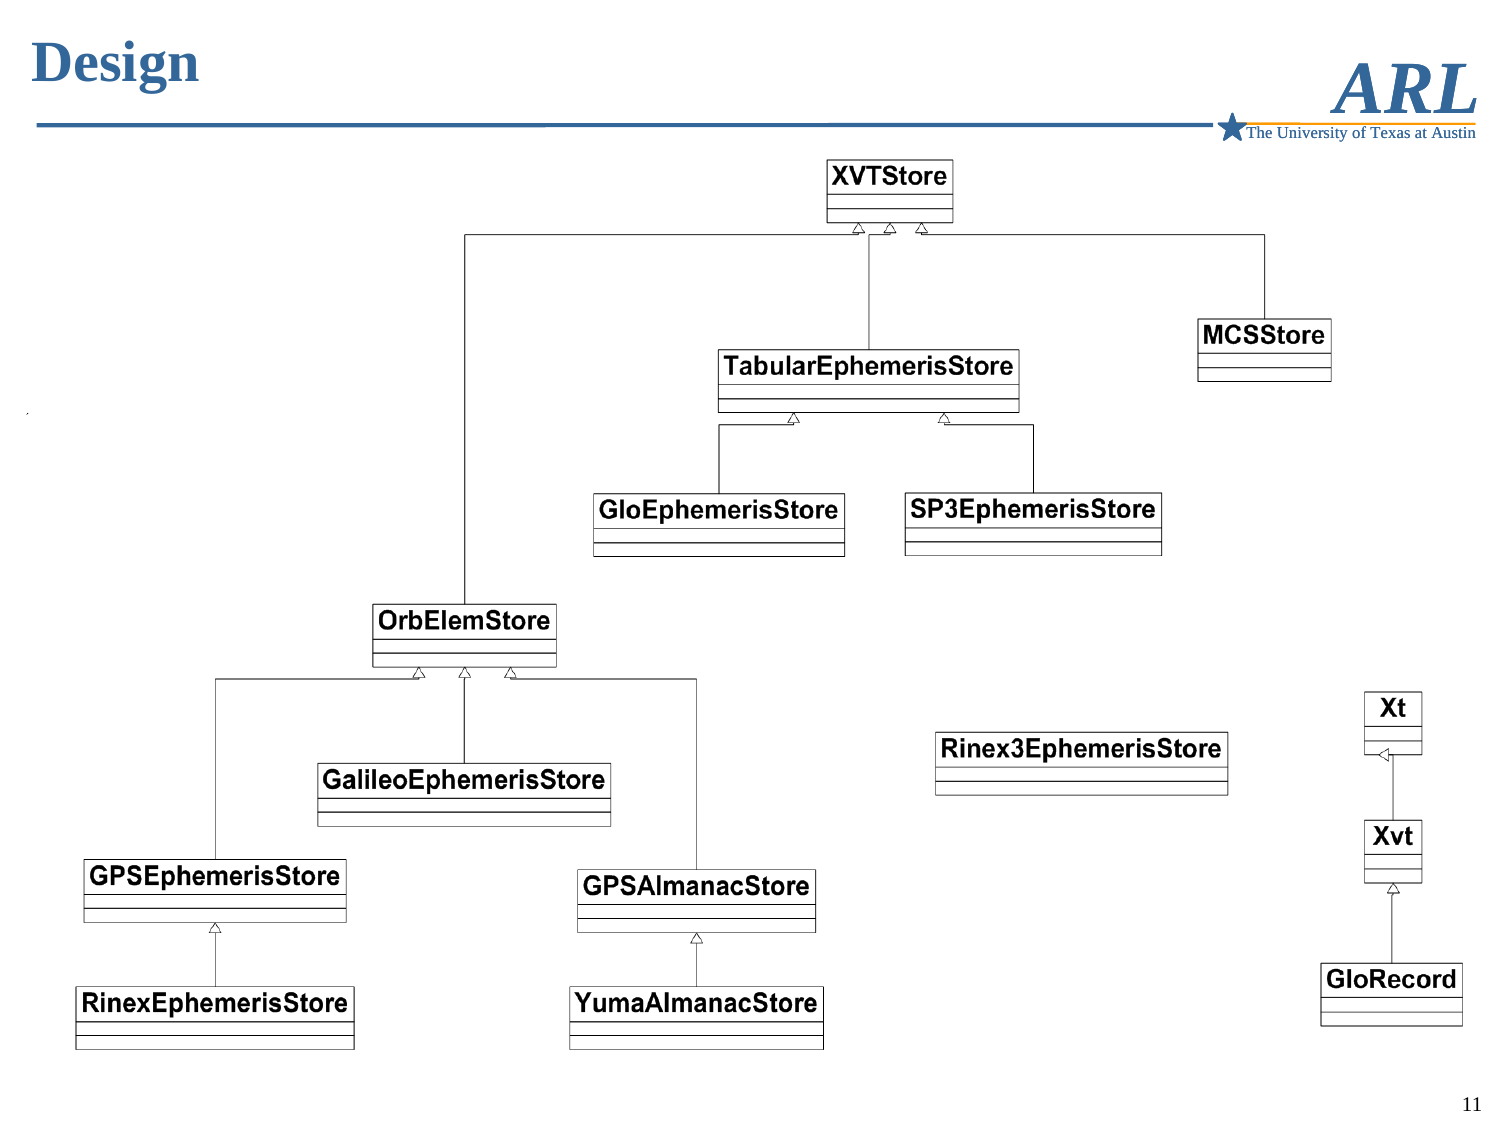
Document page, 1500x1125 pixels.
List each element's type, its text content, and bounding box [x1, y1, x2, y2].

picture [75, 156, 1463, 1051]
title Design [31, 7, 1298, 125]
